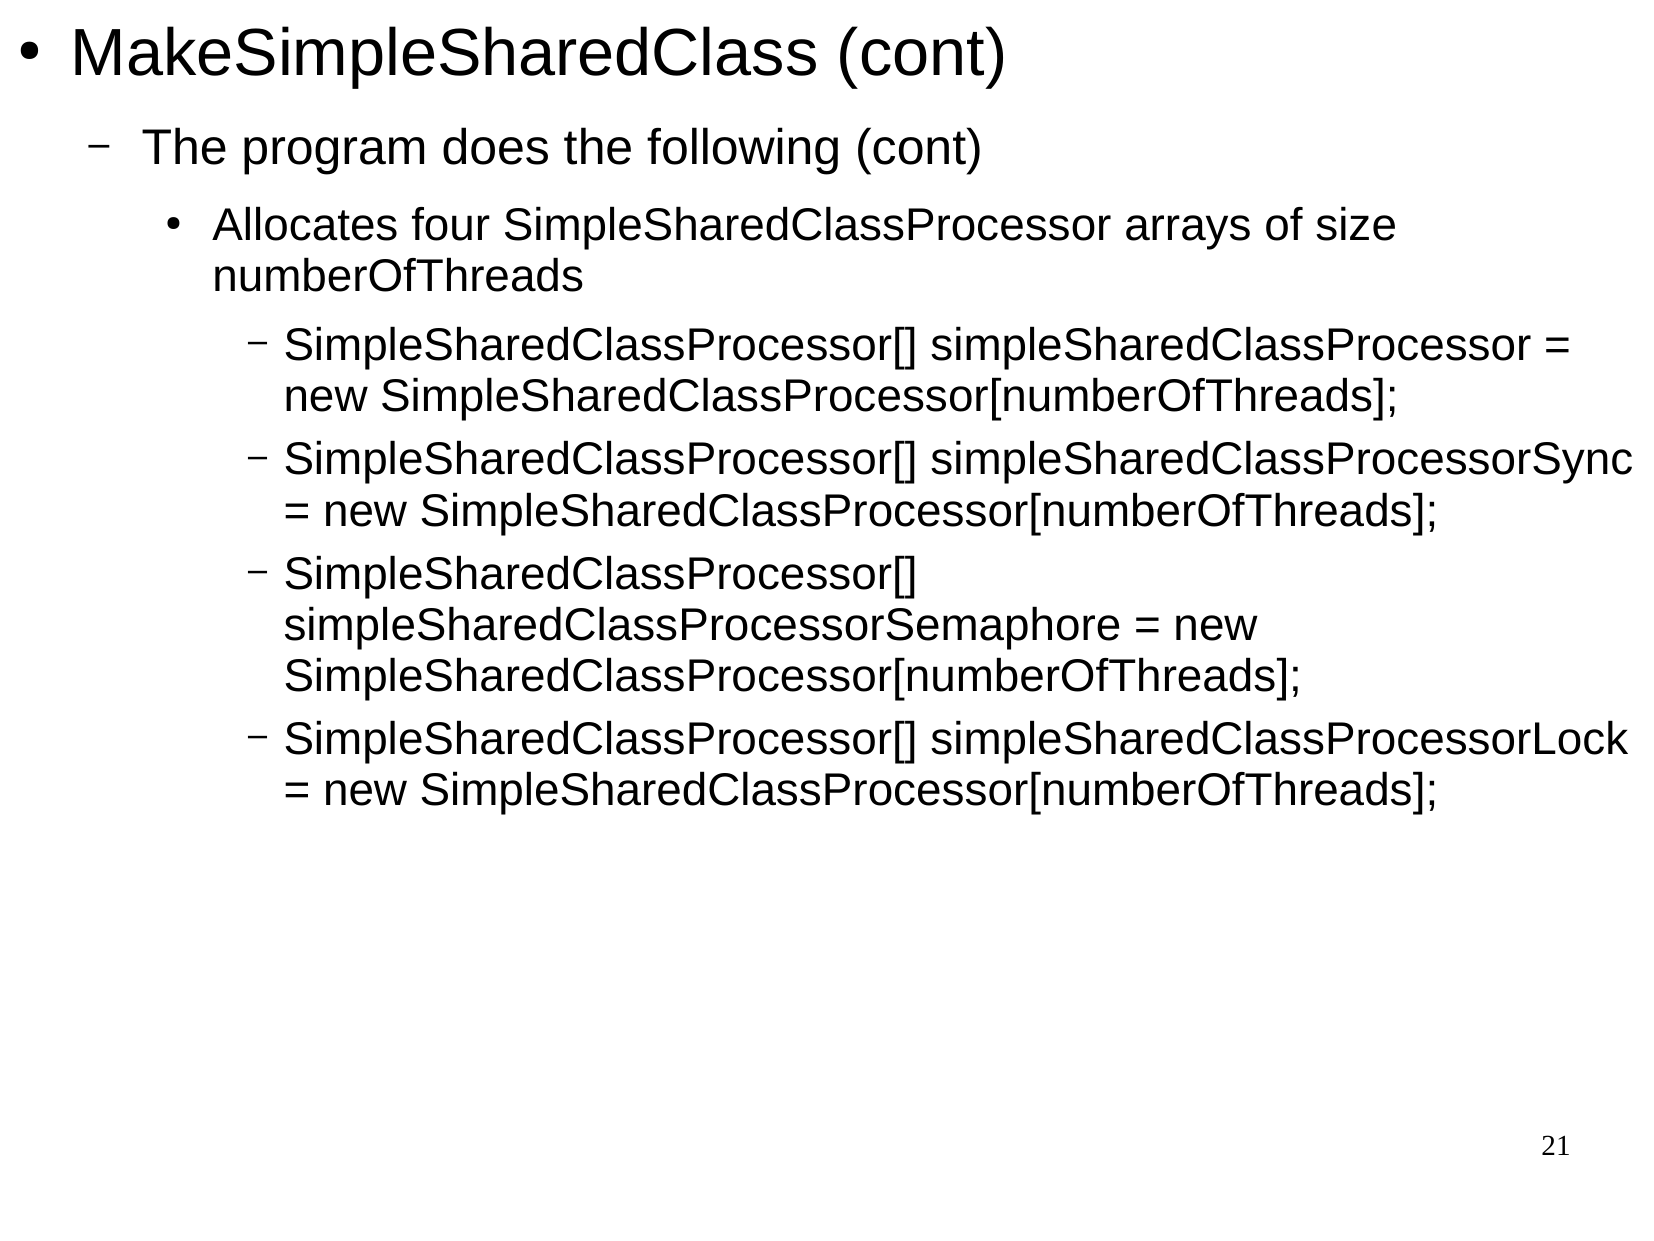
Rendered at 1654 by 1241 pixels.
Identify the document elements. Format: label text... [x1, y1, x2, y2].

list MakeSimpleSharedClass (cont) The program does the following (cont) Allocates four SimpleSharedClassProcessor arrays of size numberOfThreads SimpleSharedClassProcessor[] simpleSharedClassProcessor = new SimpleSharedClassProcessor[numberOfThreads]; SimpleSharedClassProcessor[] simpleSharedClassProcessorSync = new SimpleSharedClassProcessor[numberOfThreads]; SimpleSharedClassProcessor[] simpleSharedClassProcessorSemaphore = new SimpleSharedClassProcessor[numberOfThreads]; SimpleSharedClassProcessor[] simpleSharedClassProcessorLock = new SimpleSharedClassProcessor[numberOfThreads]; [0, 15, 1654, 1239]
